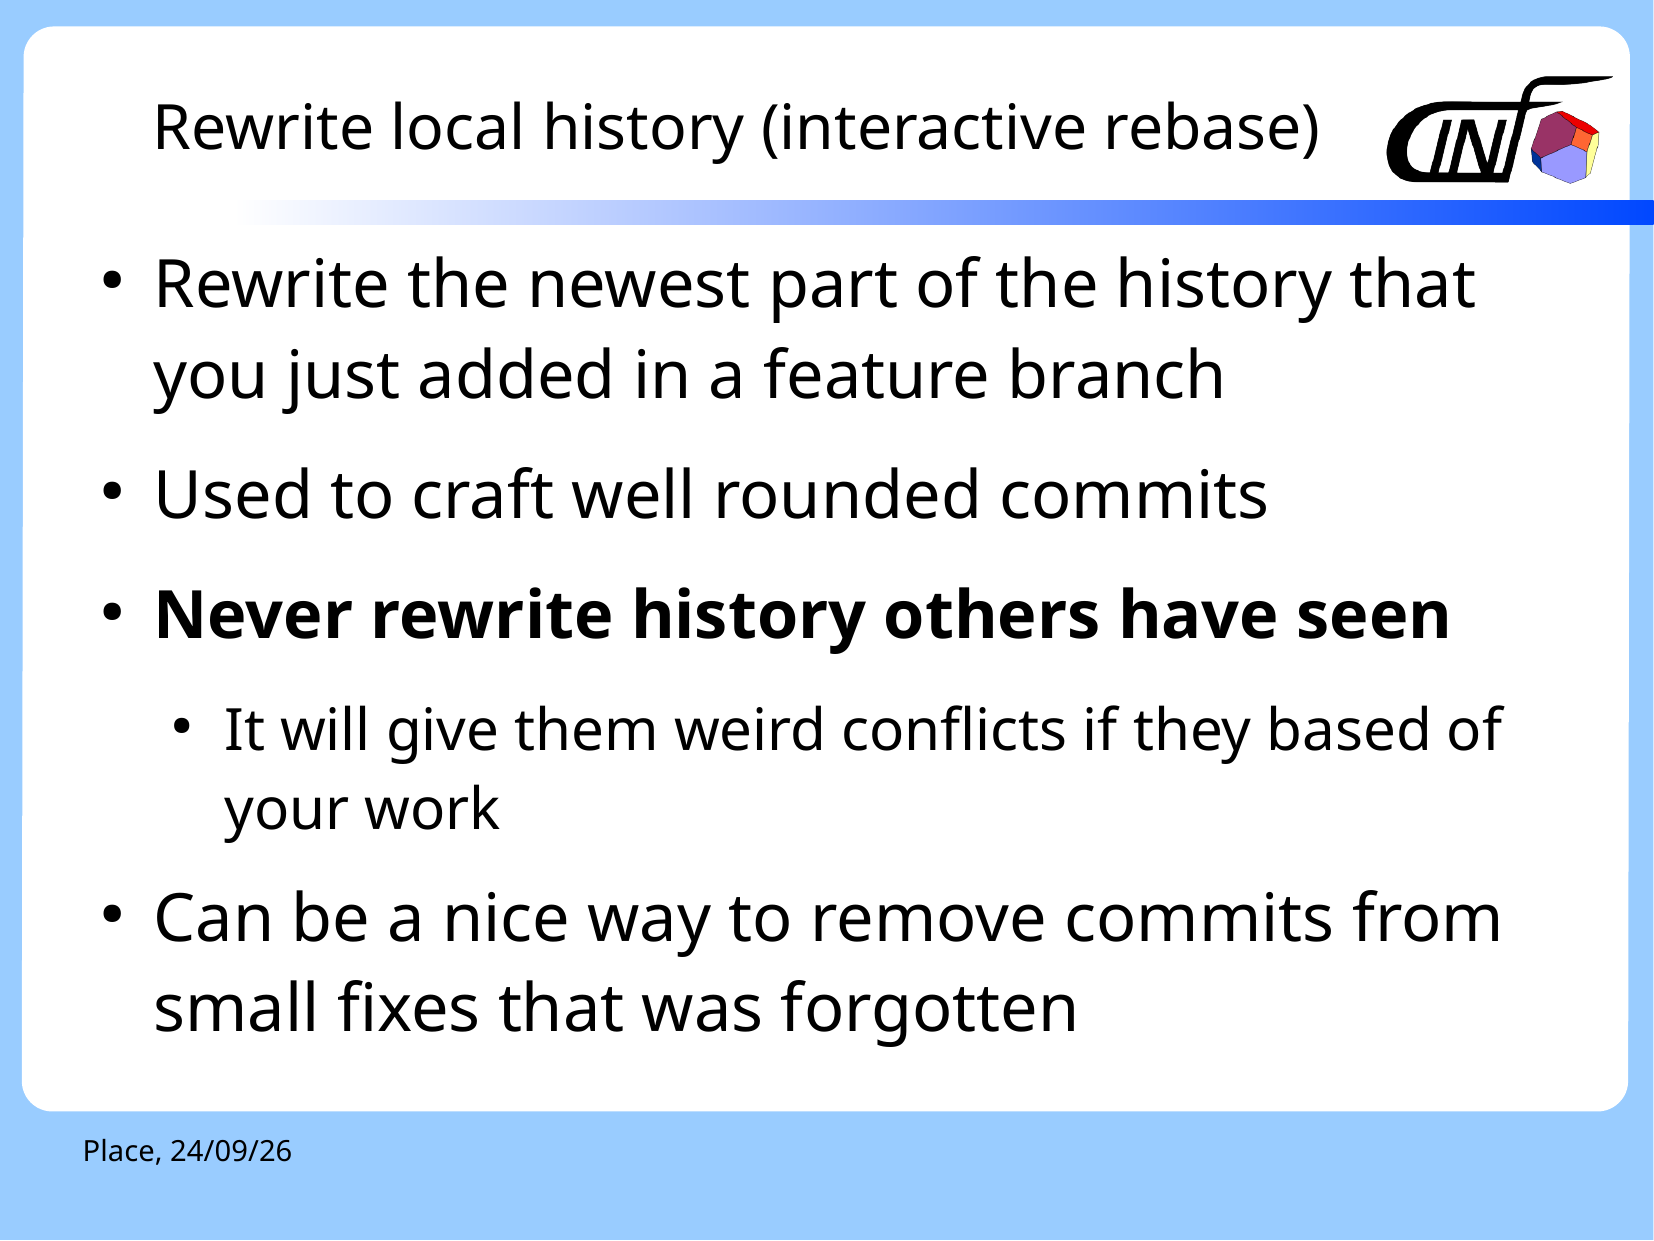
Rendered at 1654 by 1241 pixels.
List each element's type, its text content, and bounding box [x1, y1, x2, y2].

list Rewrite the newest part of the history that you just added in a feature branch Used to craft well rounded commits Never rewrite history others have seen It will give them weird conflicts if they based of your work Can be a nice way to remove commits from small fixes that was forgotten [82, 236, 1571, 1055]
picture [1386, 76, 1613, 184]
title Rewrite local history (interactive rebase) [82, 49, 1371, 201]
